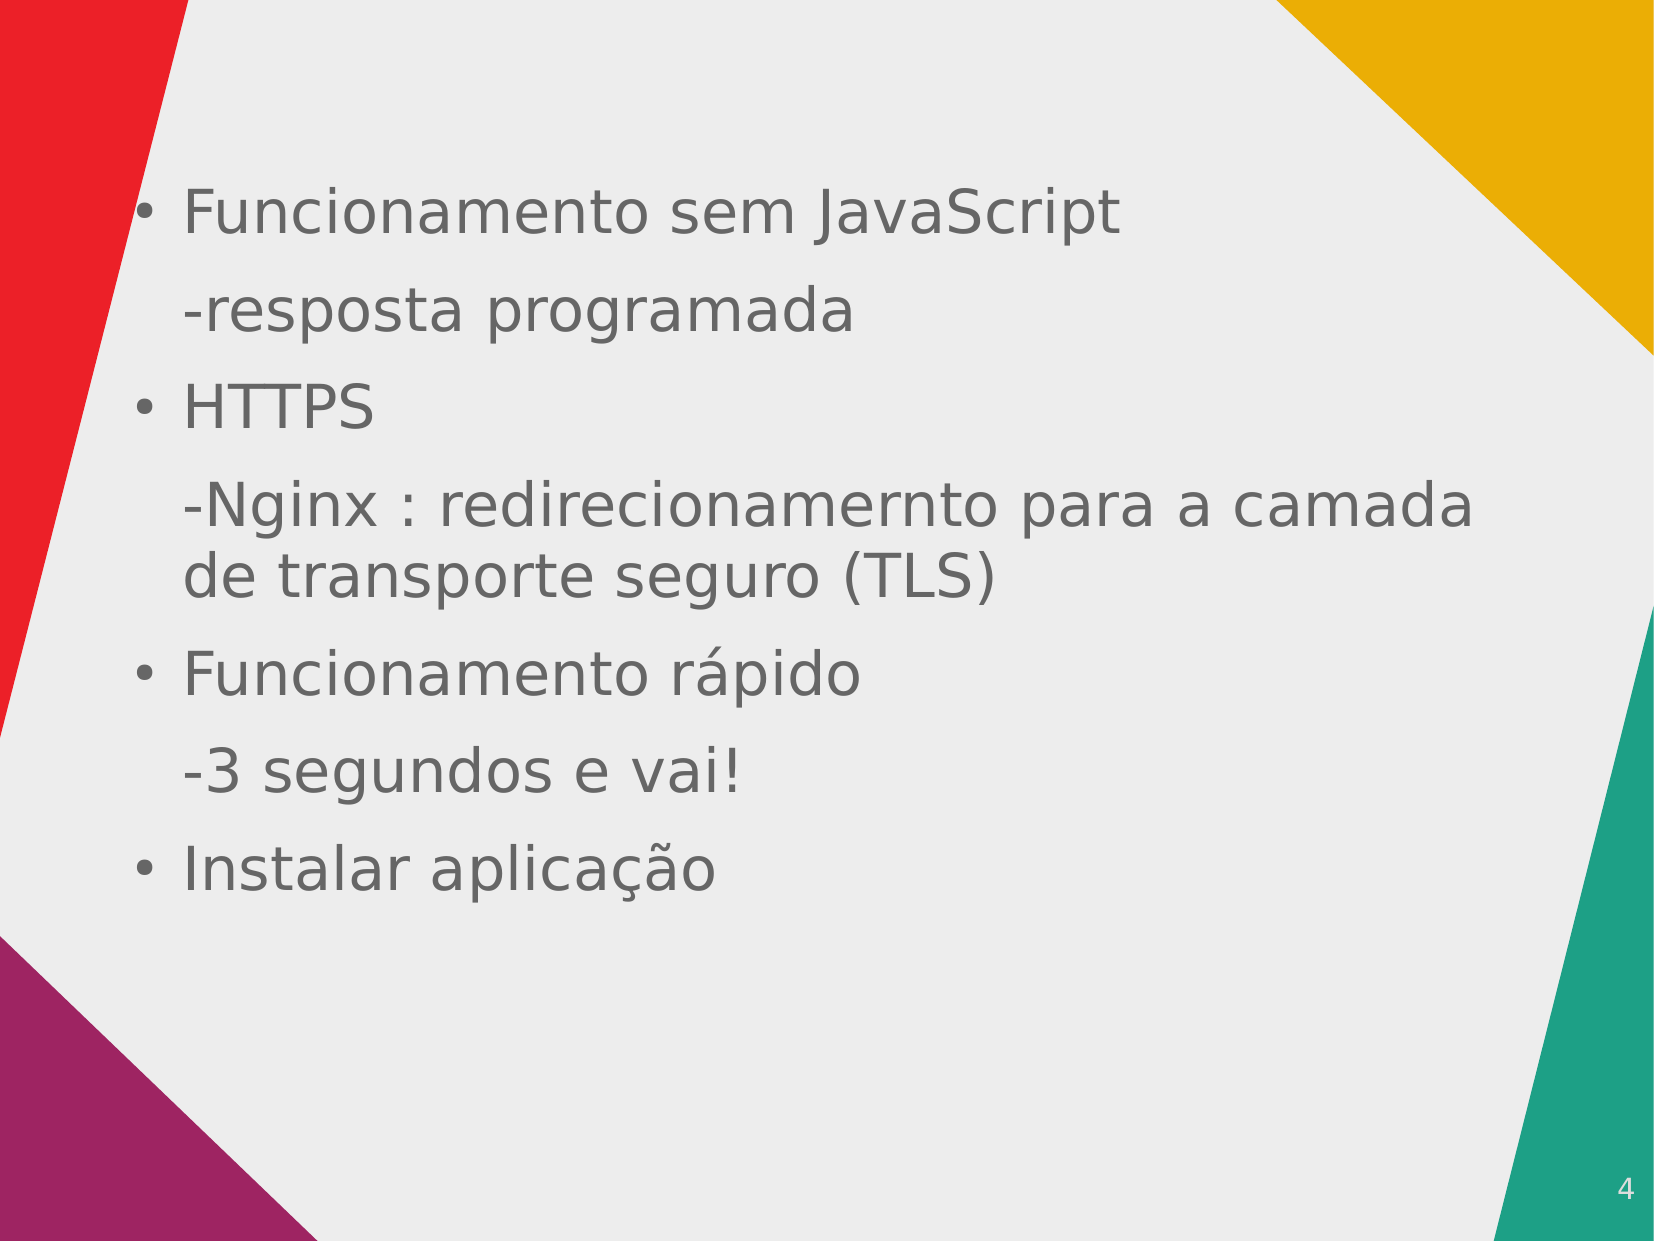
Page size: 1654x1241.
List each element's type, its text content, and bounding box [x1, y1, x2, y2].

list Funcionamento sem JavaScript -resposta programada HTTPS -Nginx : redirecionamernto para a camada de transporte seguro (TLS) Funcionamento rápido -3 segundos e vai! Instalar aplicação [118, 177, 1542, 908]
title [114, 73, 1539, 271]
